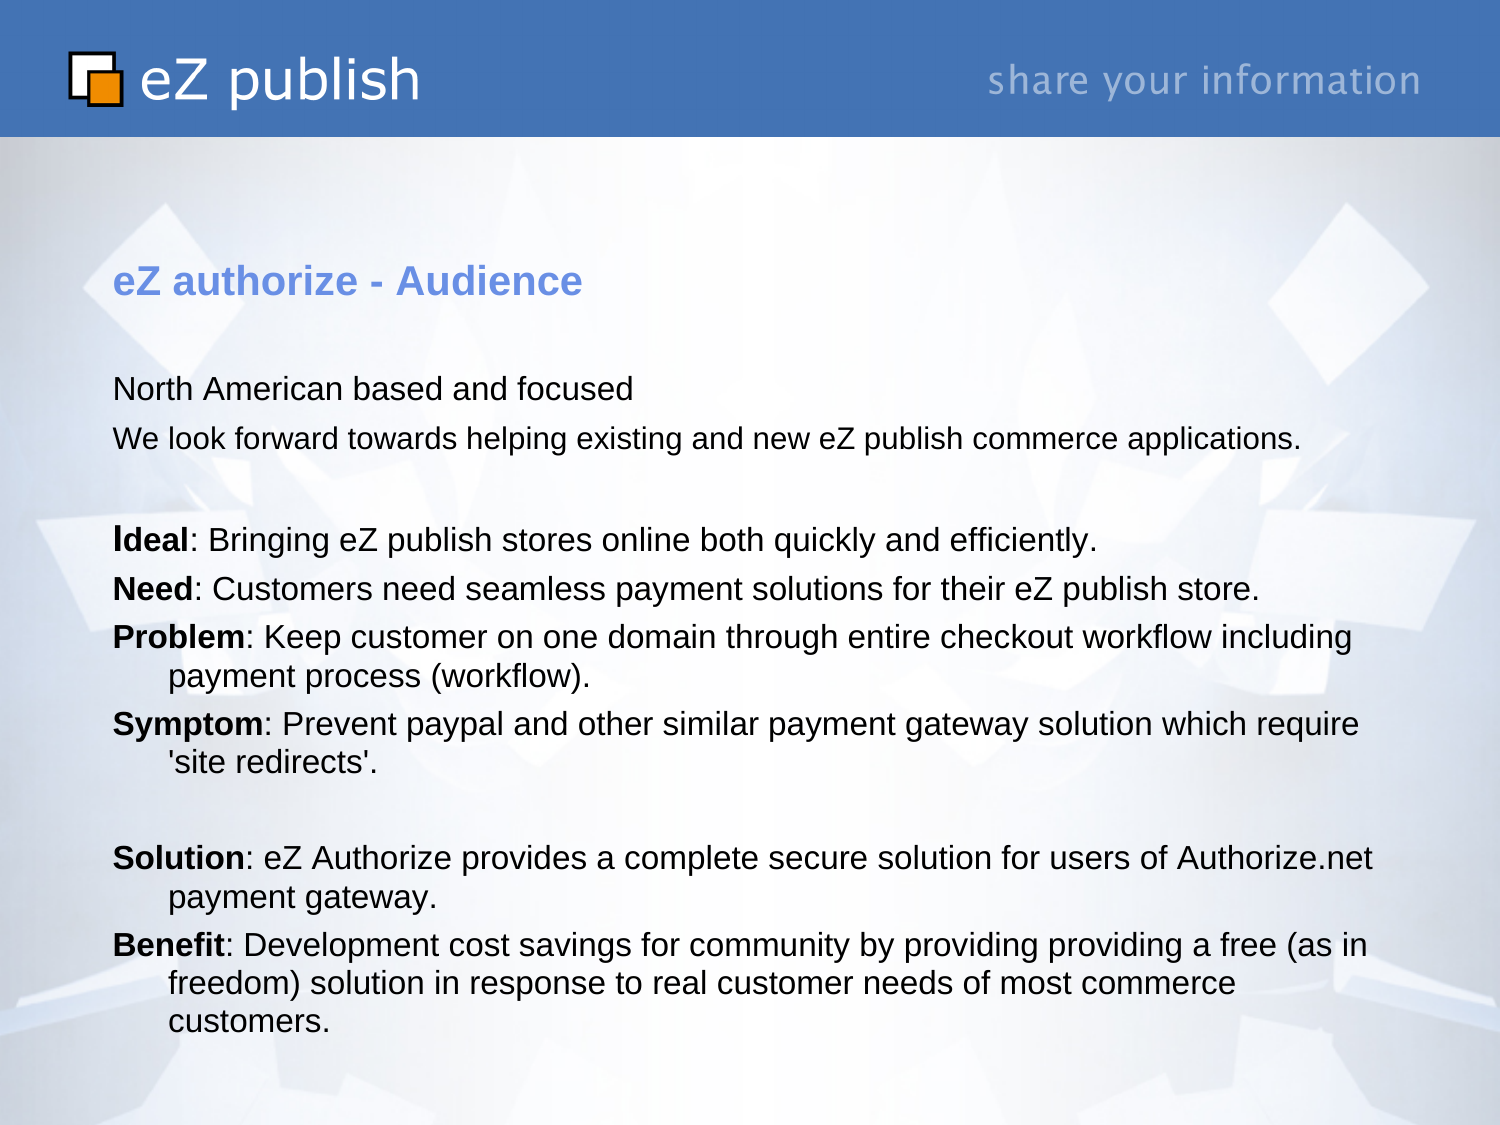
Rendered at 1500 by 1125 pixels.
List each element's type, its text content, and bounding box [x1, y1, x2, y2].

list North American based and focused We look forward towards helping existing and new eZ publish commerce applications. Ideal: Bringing eZ publish stores online both quickly and efficiently. Need: Customers need seamless payment solutions for their eZ publish store. Problem: Keep customer on one domain through entire checkout workflow including payment process (workflow). Symptom: Prevent paypal and other similar payment gateway solution which require 'site redirects'. Solution: eZ Authorize provides a complete secure solution for users of Authorize.net payment gateway. Benefit: Development cost savings for community by providing providing a free (as in freedom) solution in response to real customer needs of most commerce customers. [112, 321, 1388, 1040]
picture [0, 0, 1500, 1125]
title eZ authorize - Audience [112, 237, 1500, 325]
